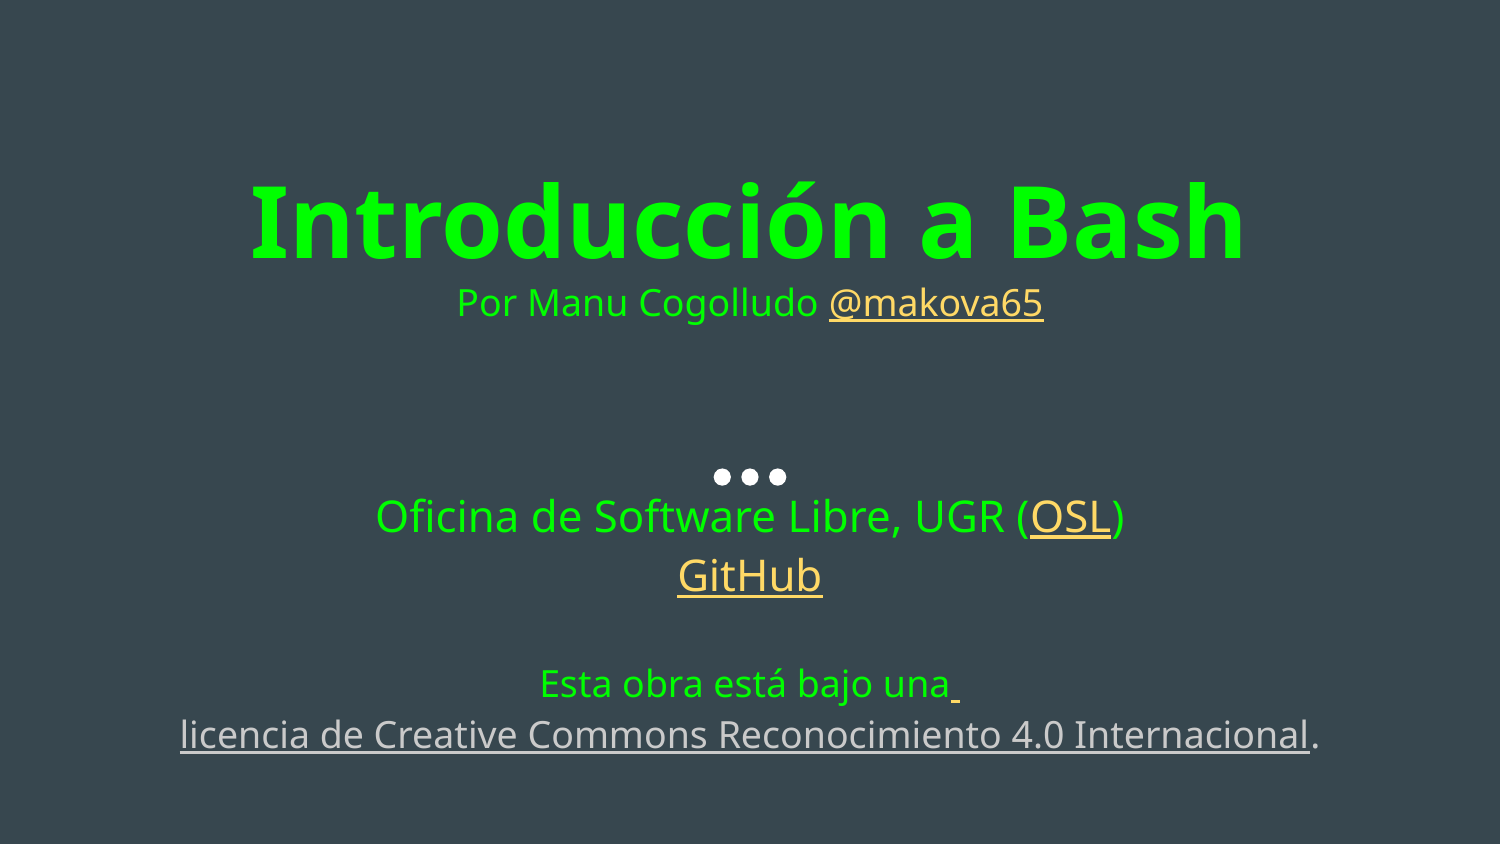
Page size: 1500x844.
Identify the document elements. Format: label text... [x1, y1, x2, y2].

subtitle Oficina de Software Libre, UGR (OSL) GitHub Esta obra está bajo una licencia de Creative Commons Reconocimiento 4.0 Internacional. [110, 420, 1390, 805]
title Introducción a Bash Por Manu Cogolludo @makova65 [110, 105, 1390, 345]
